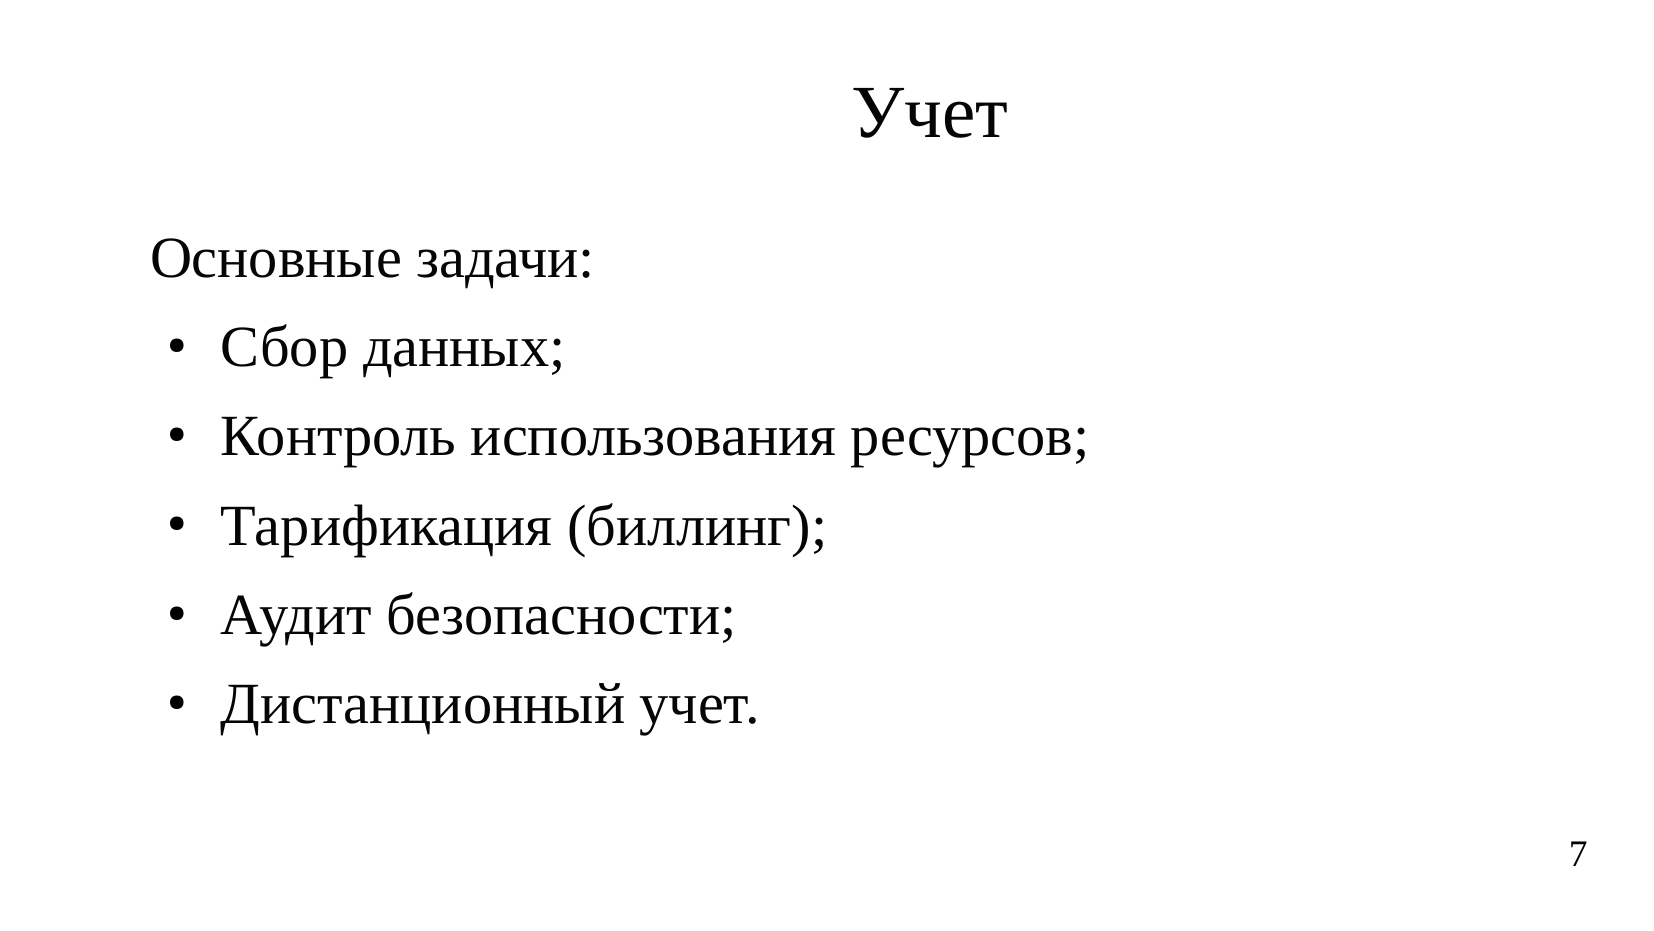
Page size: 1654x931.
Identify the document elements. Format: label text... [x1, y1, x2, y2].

title Учет [265, 35, 1595, 189]
text_box 7 [975, 825, 1603, 881]
list Основные задачи: Сбор данных; Контроль использования ресурсов; Тарификация (биллинг); Аудит безопасности; Дистанционный учет. [150, 225, 1654, 765]
